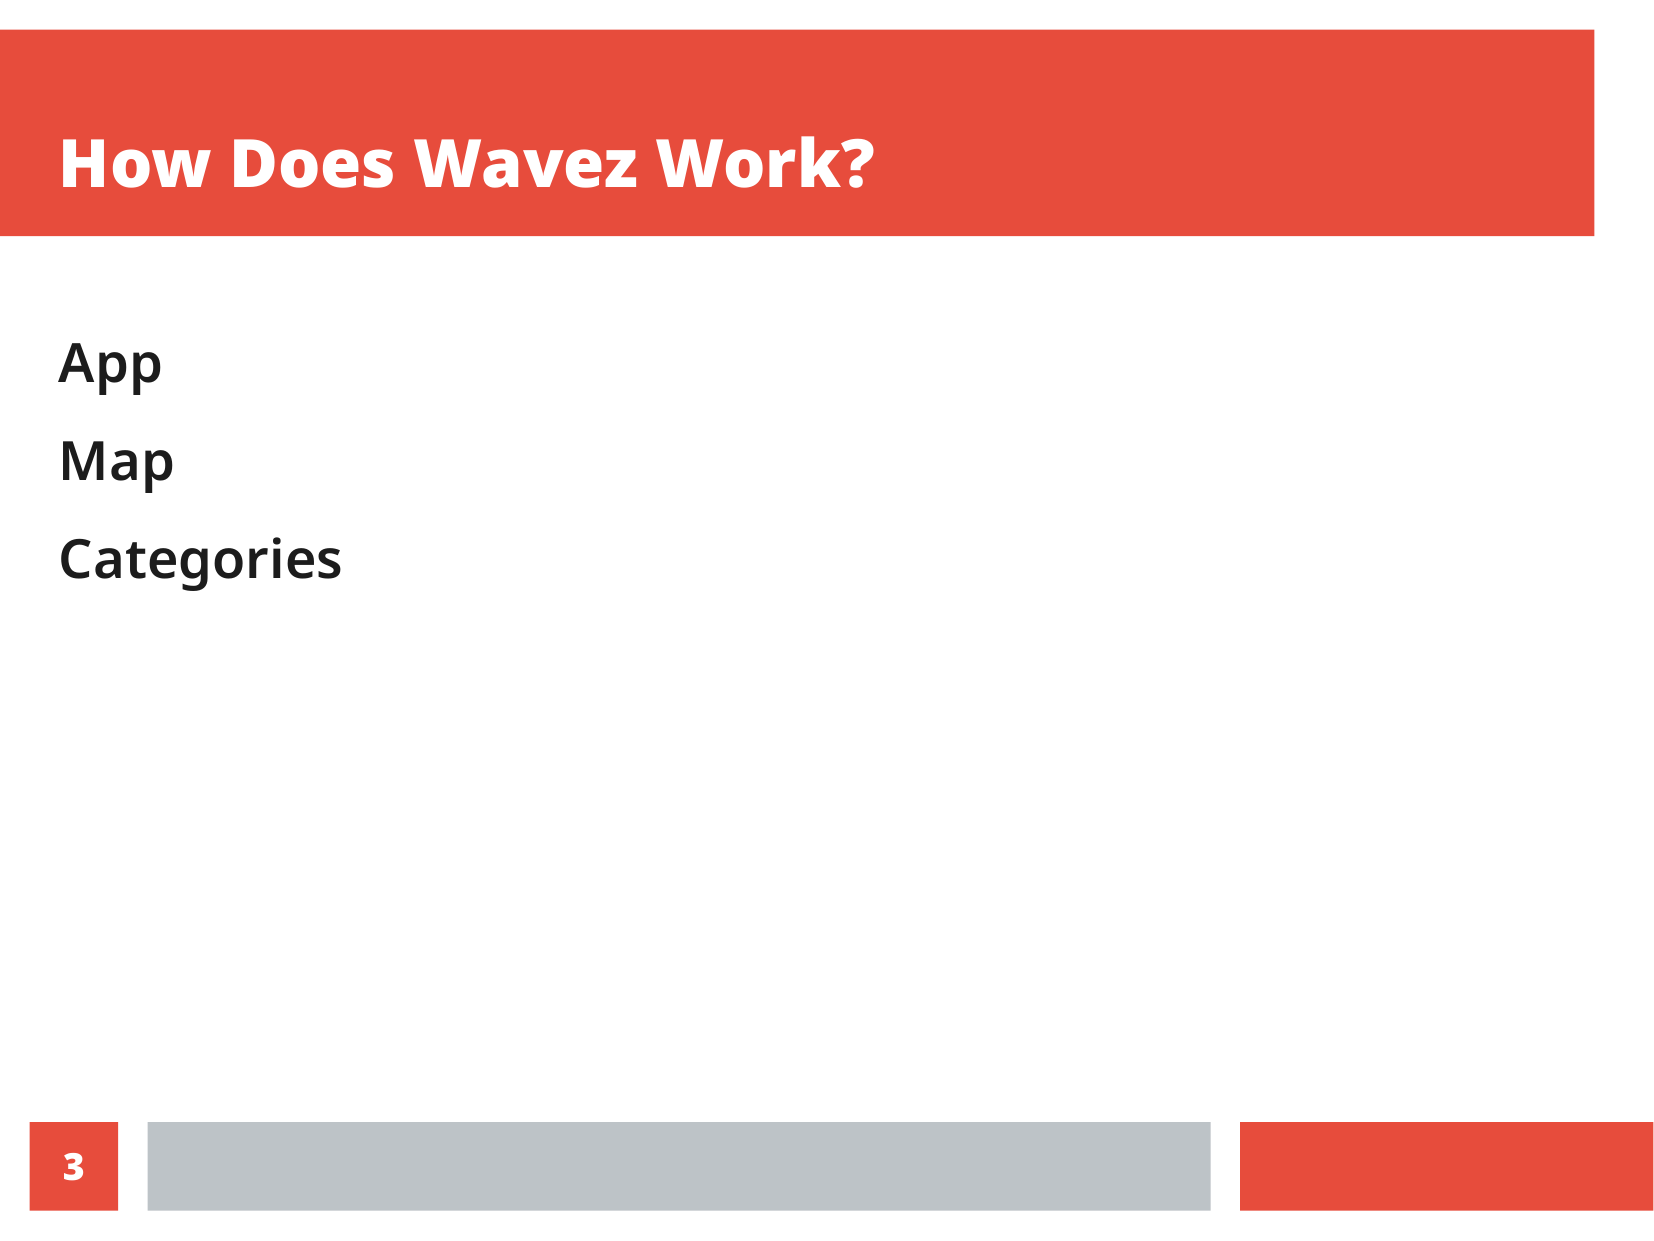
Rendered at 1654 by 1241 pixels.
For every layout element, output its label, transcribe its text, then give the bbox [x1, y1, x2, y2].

title How Does Wavez Work? [59, 59, 1595, 207]
list App Map Categories [59, 324, 1565, 1093]
